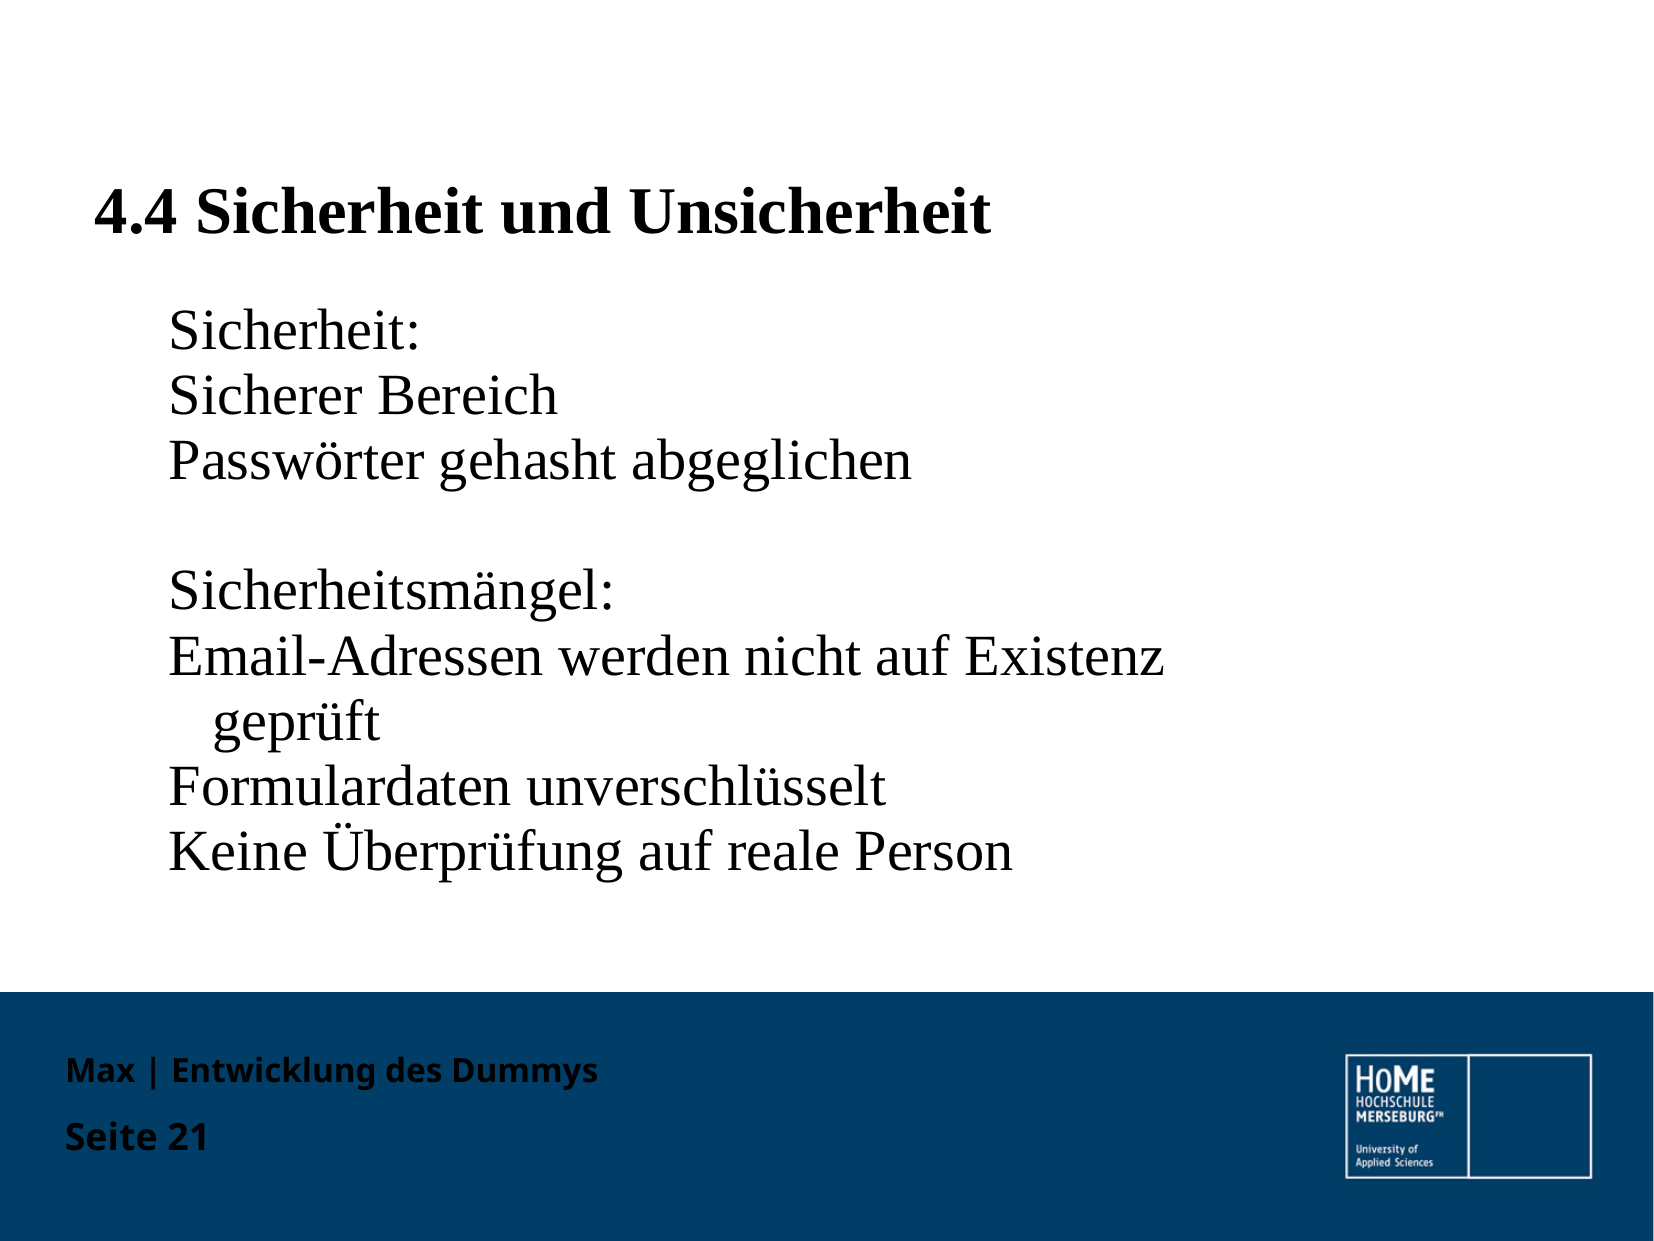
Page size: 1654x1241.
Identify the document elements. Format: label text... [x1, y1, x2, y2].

picture [0, 992, 1654, 1241]
text_box Sicherheit: Sicherer Bereich Passwörter gehasht abgeglichen Sicherheitsmängel: Email-Adressen werden nicht auf Existenz geprüft Formulardaten unverschlüsselt Keine Überprüfung auf reale Person [153, 285, 1468, 969]
title 4.4 Sicherheit und Unsicherheit [94, 132, 1583, 284]
